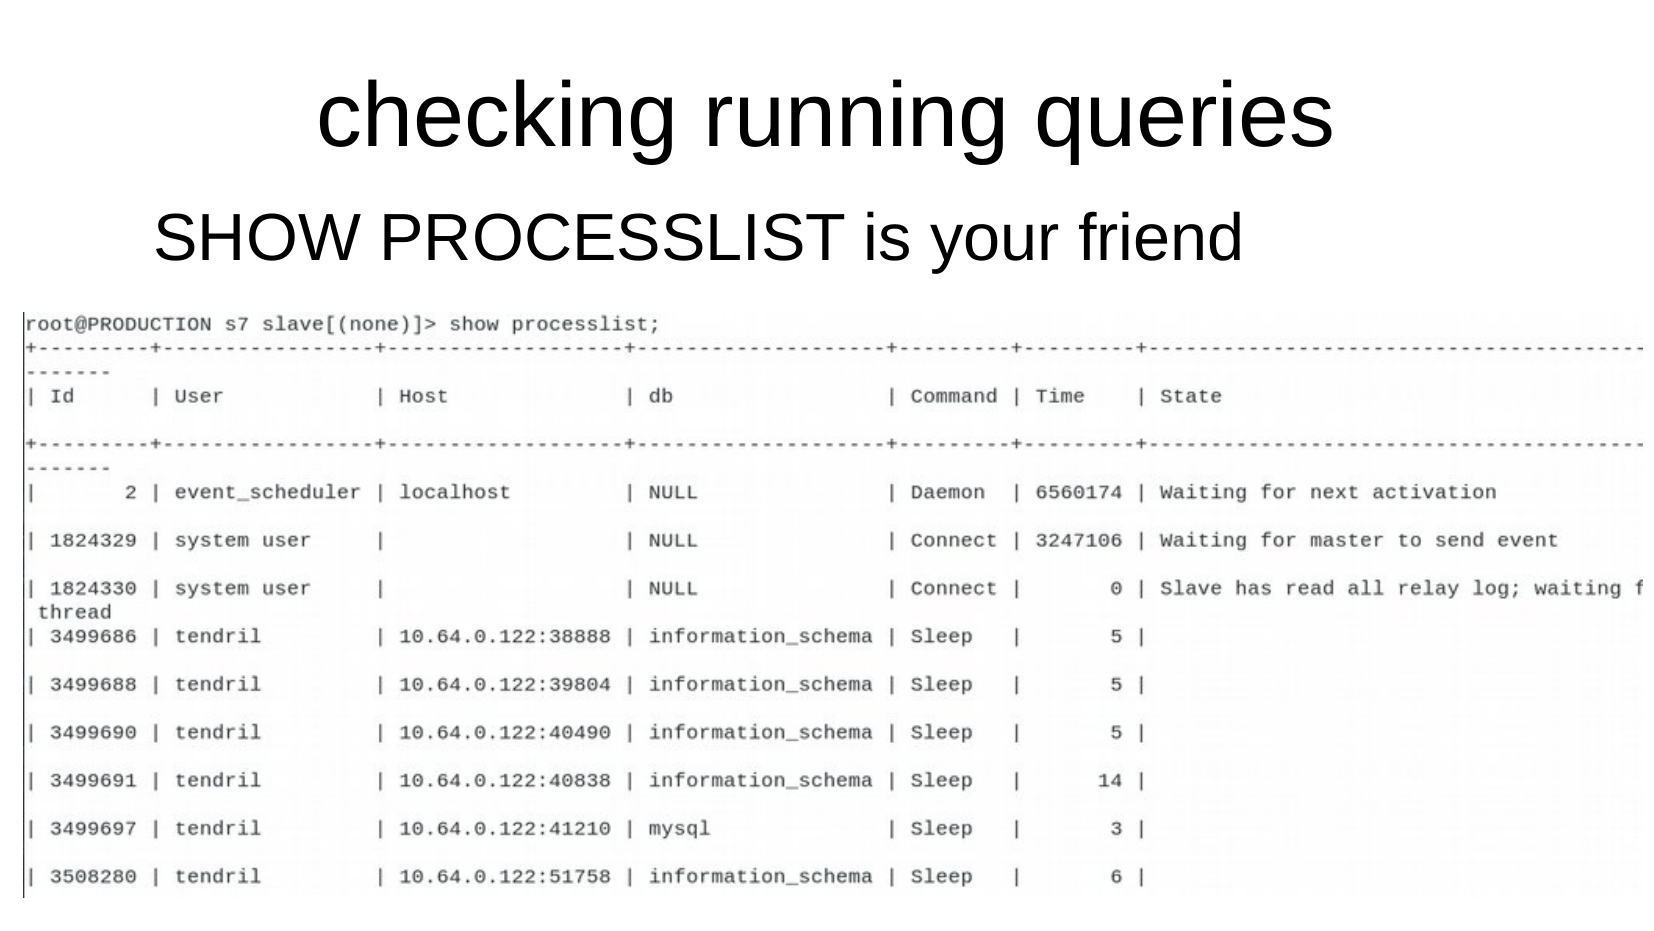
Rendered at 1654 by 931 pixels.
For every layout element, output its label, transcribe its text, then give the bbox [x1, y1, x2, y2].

title checking running queries [82, 37, 1571, 193]
list SHOW PROCESSLIST is your friend [82, 199, 1571, 302]
picture [23, 312, 1643, 898]
